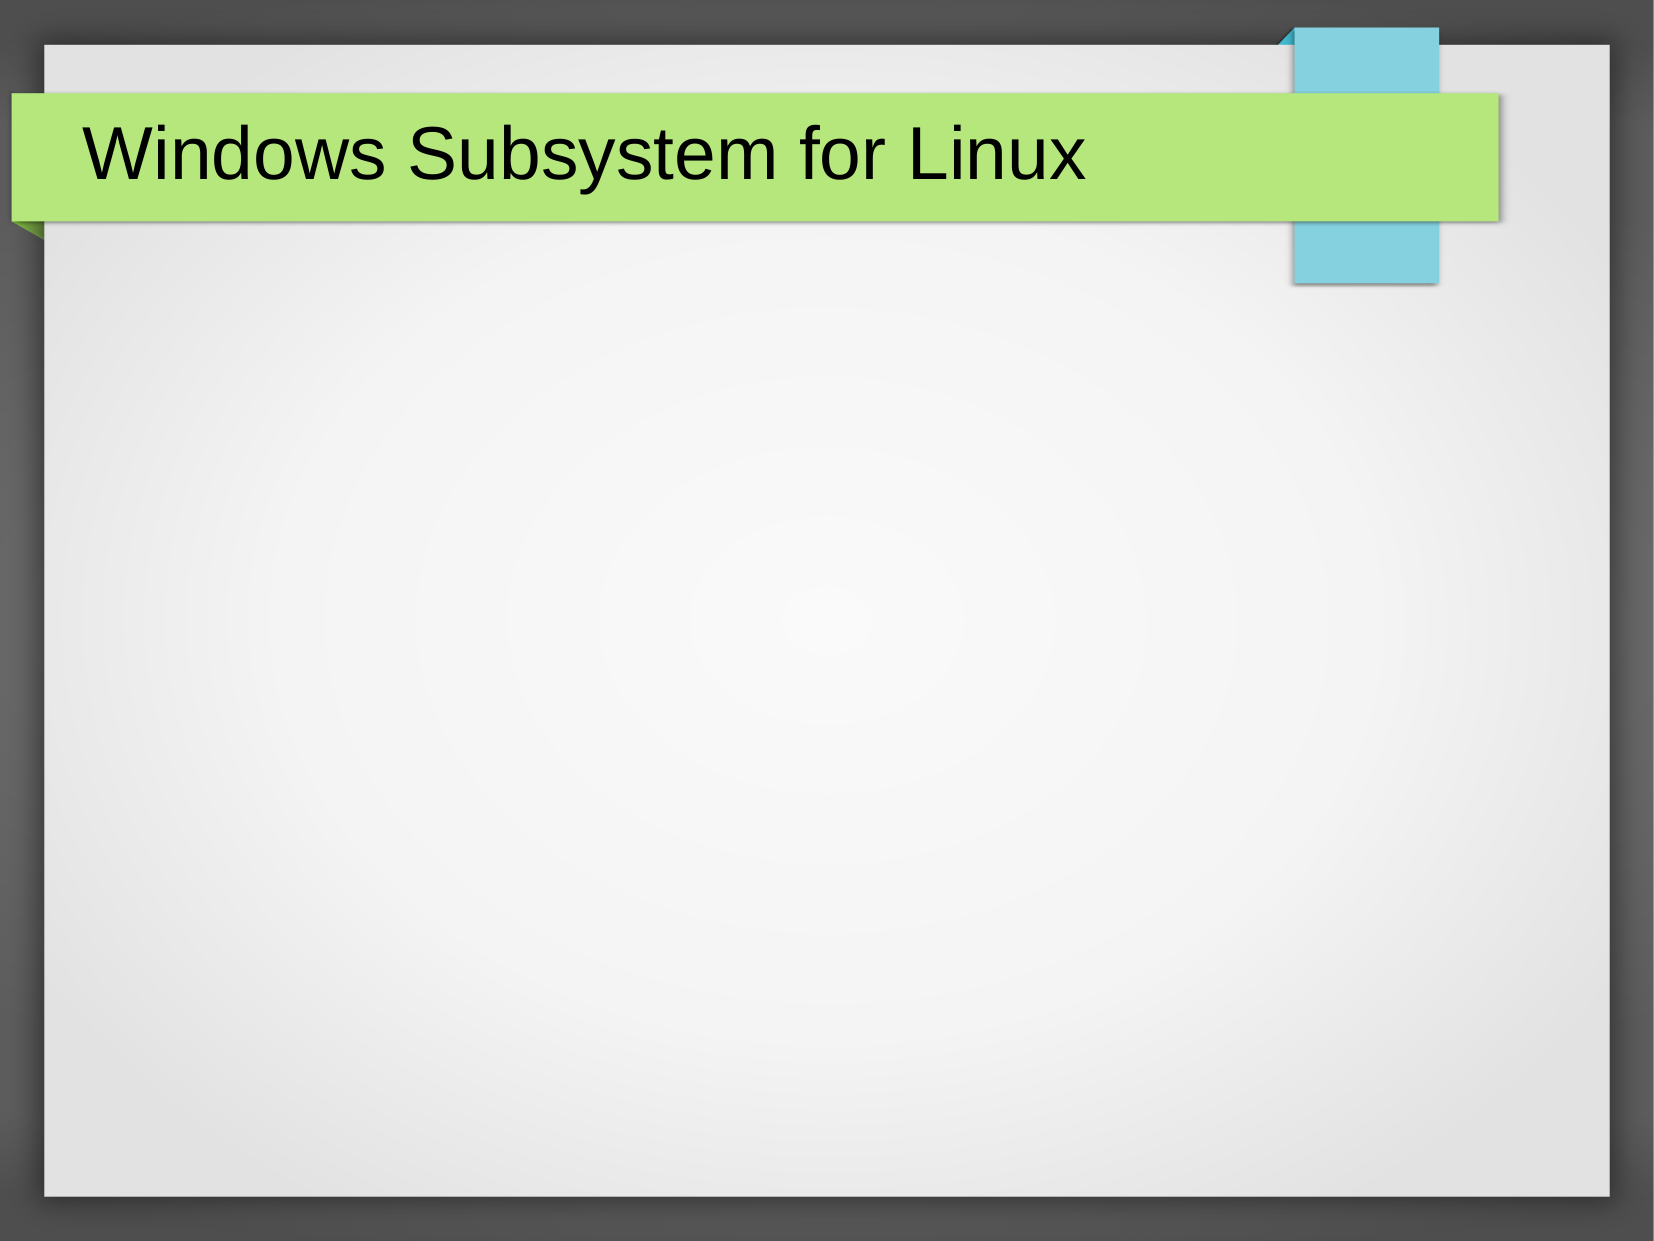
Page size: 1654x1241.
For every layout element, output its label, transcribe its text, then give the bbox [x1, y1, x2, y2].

picture [0, 0, 1654, 1241]
title Windows Subsystem for Linux [82, 94, 1264, 213]
